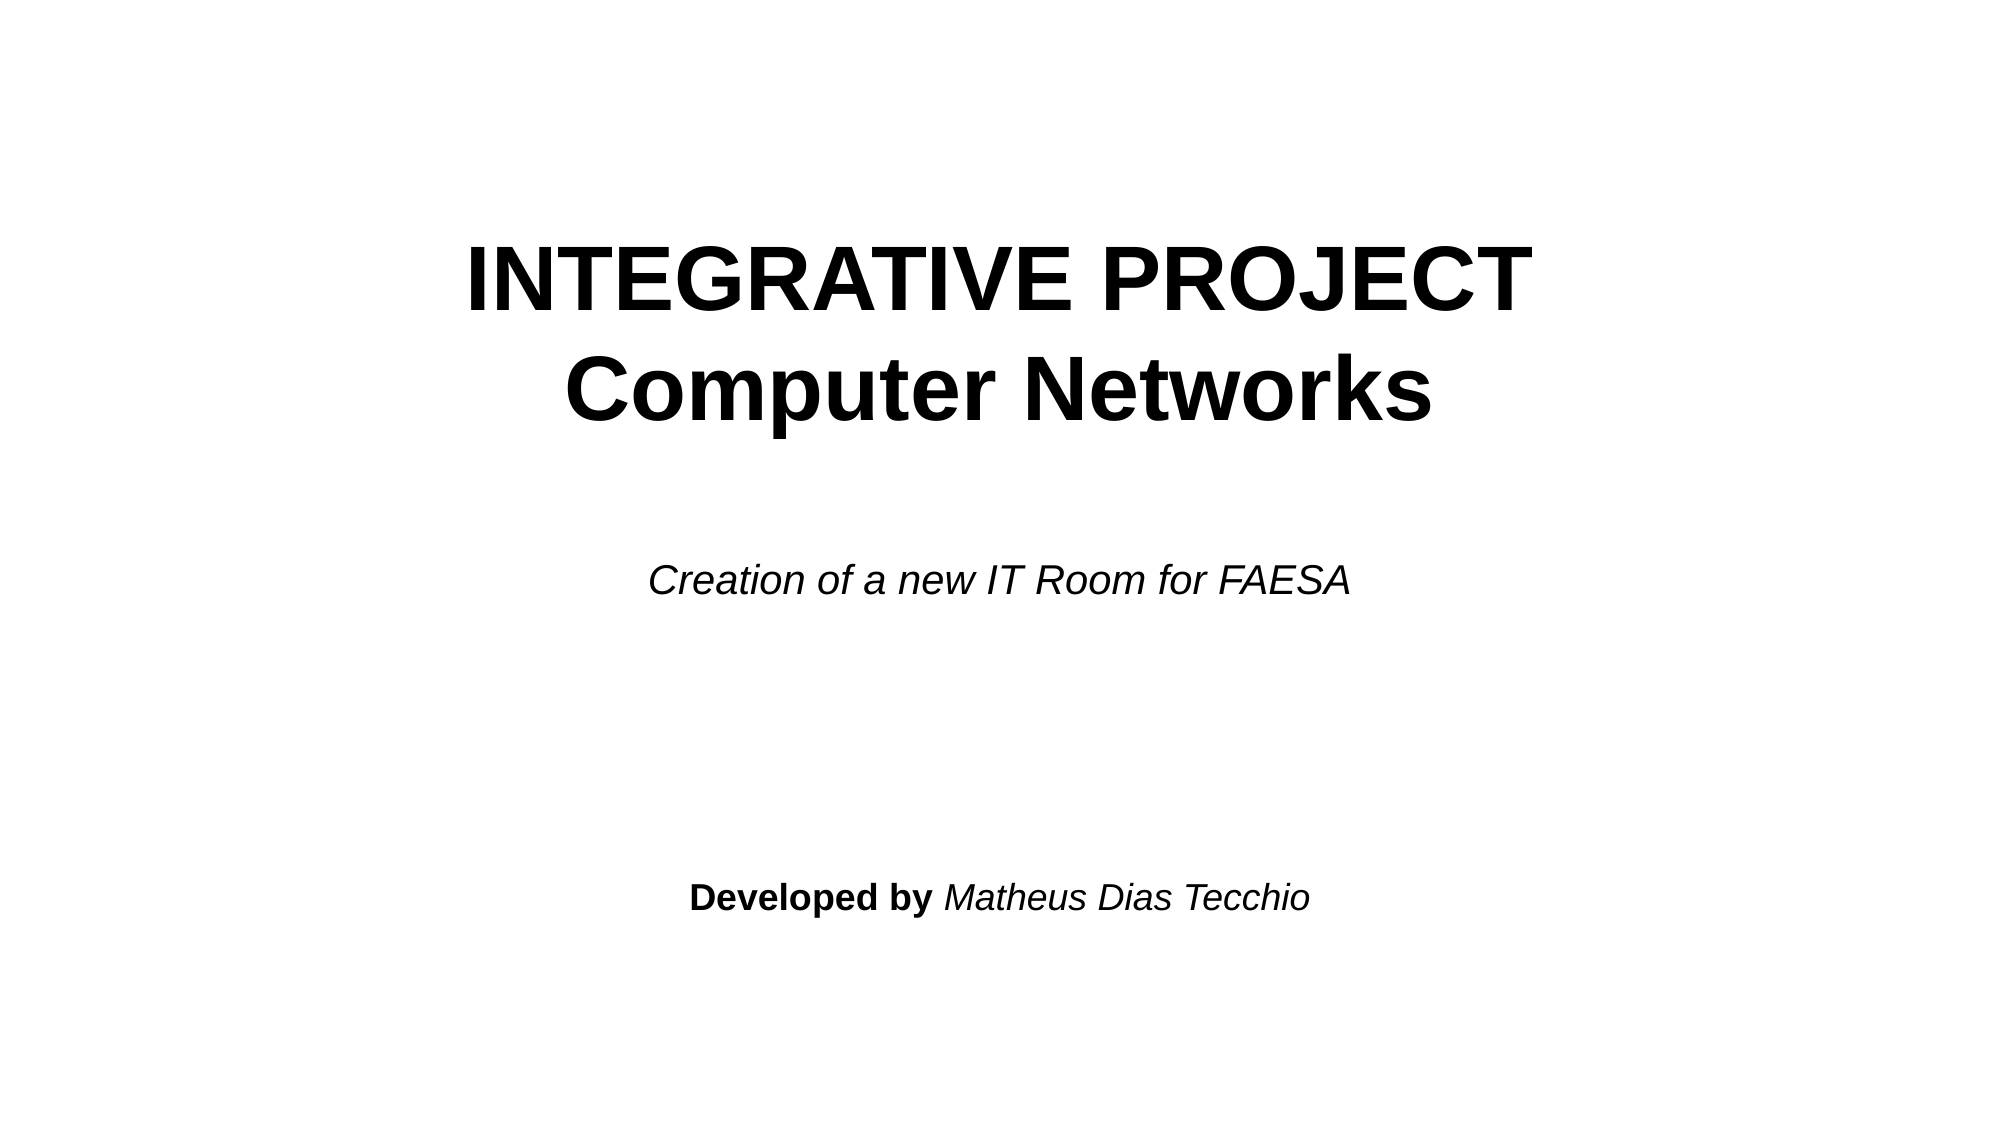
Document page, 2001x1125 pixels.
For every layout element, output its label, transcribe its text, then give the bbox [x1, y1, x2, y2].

subtitle Creation of a new IT Room for FAESA Developed by Matheus Dias Tecchio [249, 545, 1750, 1040]
title INTEGRATIVE PROJECT Computer Networks [249, 54, 1750, 447]
